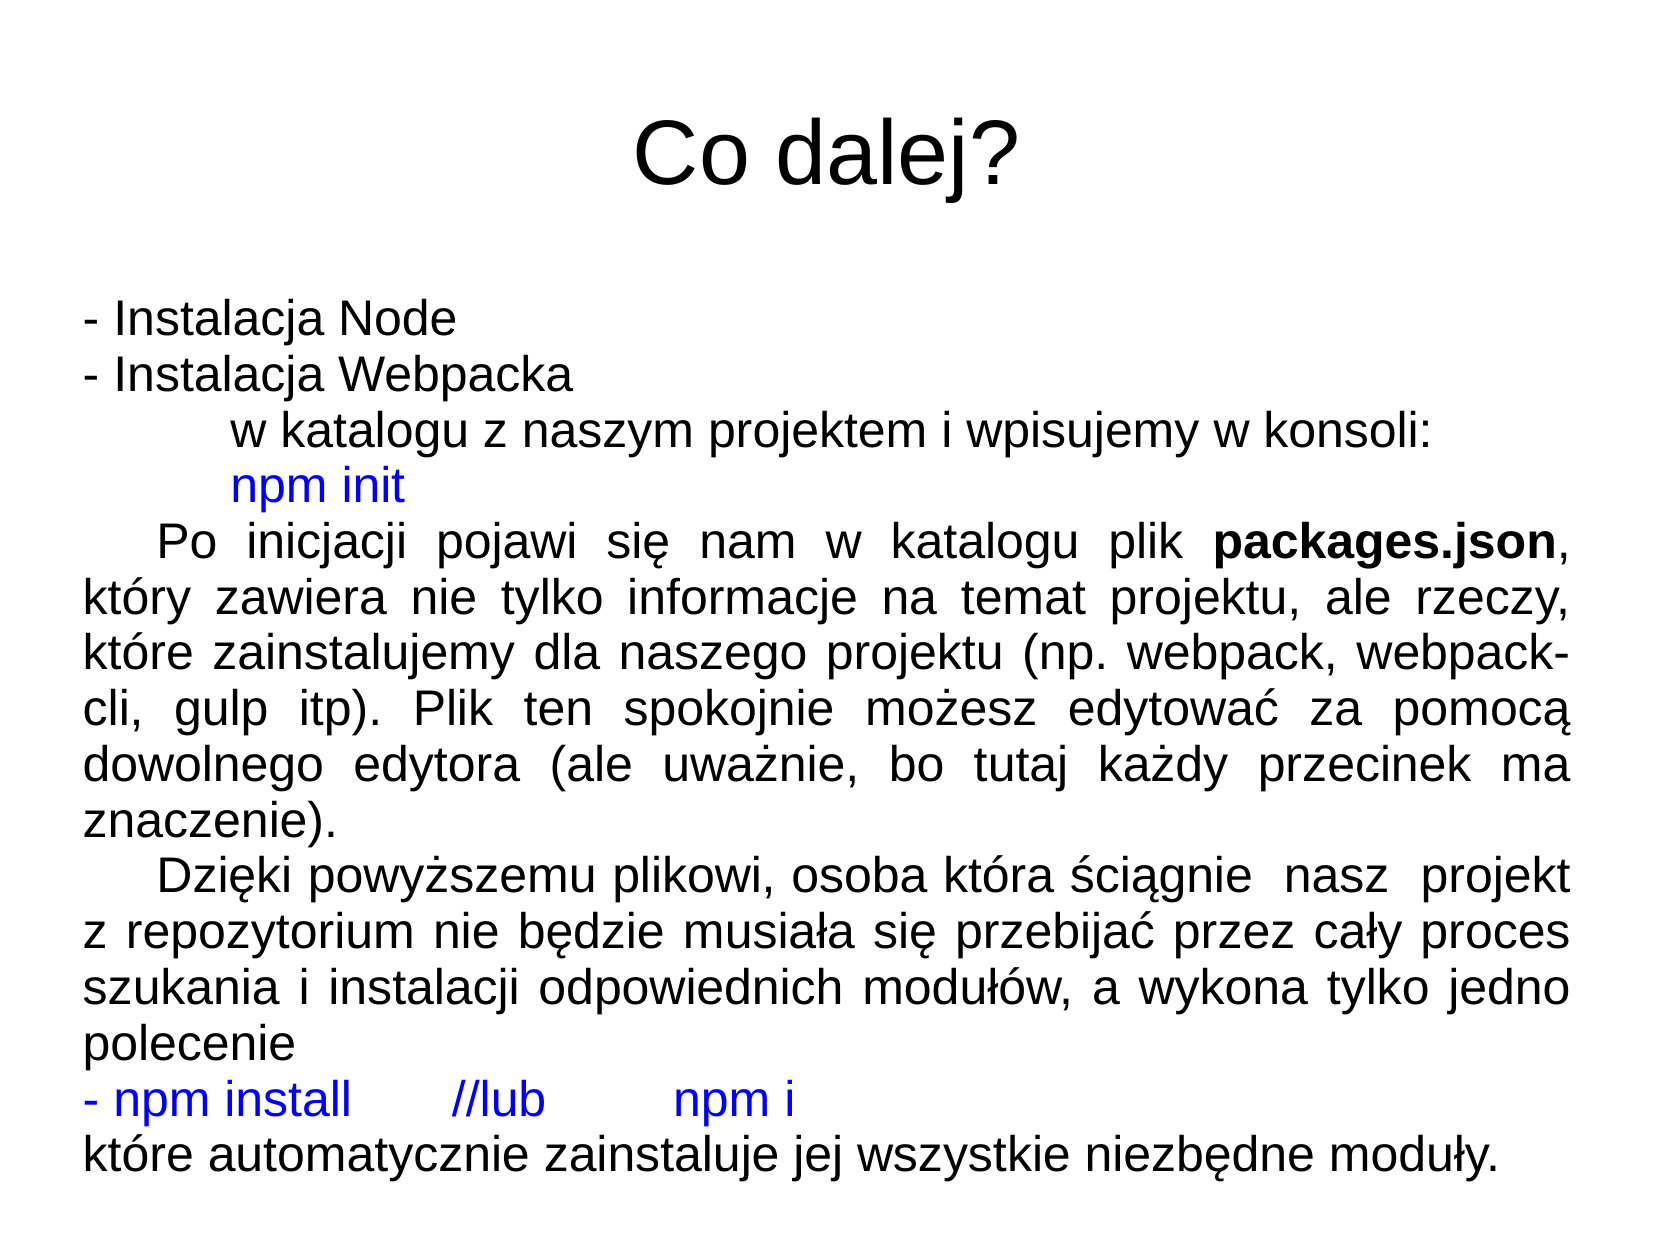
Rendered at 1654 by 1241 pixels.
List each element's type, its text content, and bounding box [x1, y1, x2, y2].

title Co dalej? [82, 49, 1571, 257]
subtitle - Instalacja Node - Instalacja Webpacka w katalogu z naszym projektem i wpisujemy w konsoli: npm init Po inicjacji pojawi się nam w katalogu plik packages.json, który zawiera nie tylko informacje na temat projektu, ale rzeczy, które zainstalujemy dla naszego projektu (np. webpack, webpack-cli, gulp itp). Plik ten spokojnie możesz edytować za pomocą dowolnego edytora (ale uważnie, bo tutaj każdy przecinek ma znaczenie). Dzięki powyższemu plikowi, osoba która ściągnie nasz projekt z repozytorium nie będzie musiała się przebijać przez cały proces szukania i instalacji odpowiednich modułów, a wykona tylko jedno polecenie - npm install //lub npm i które automatycznie zainstaluje jej wszystkie niezbędne moduły. [82, 290, 1571, 1184]
